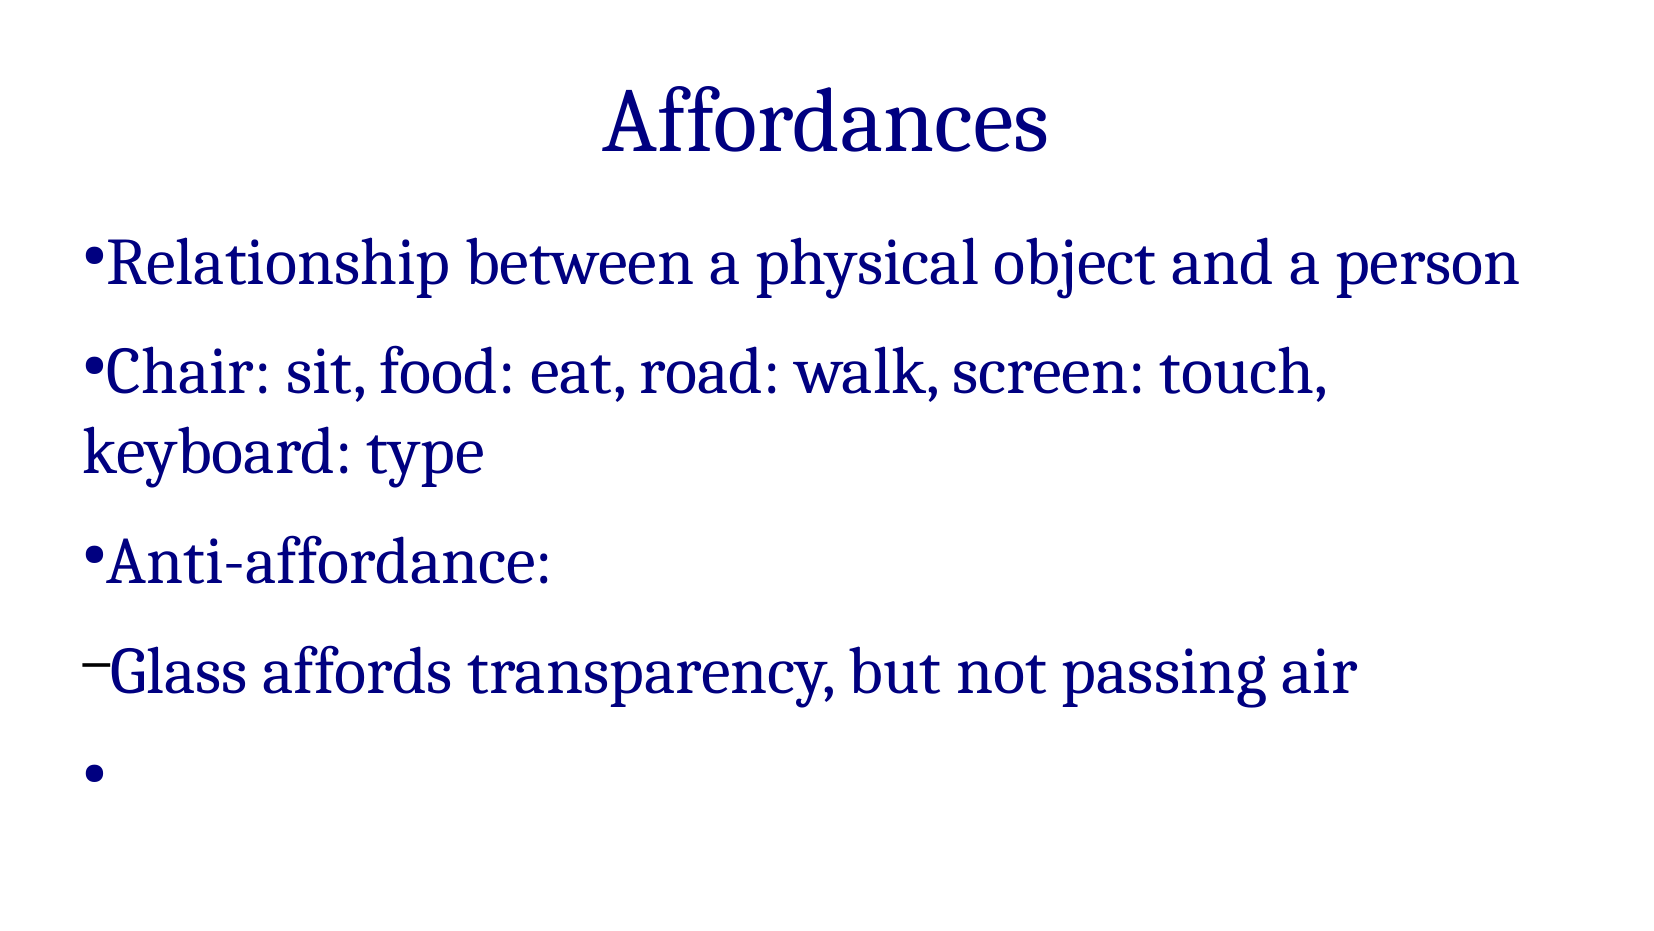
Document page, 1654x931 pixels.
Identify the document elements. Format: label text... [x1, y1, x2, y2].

title Affordances [82, 37, 1571, 193]
list Relationship between a physical object and a person Chair: sit, food: eat, road: walk, screen: touch, keyboard: type Anti-affordance: Glass affords transparency, but not passing air [82, 217, 1571, 758]
